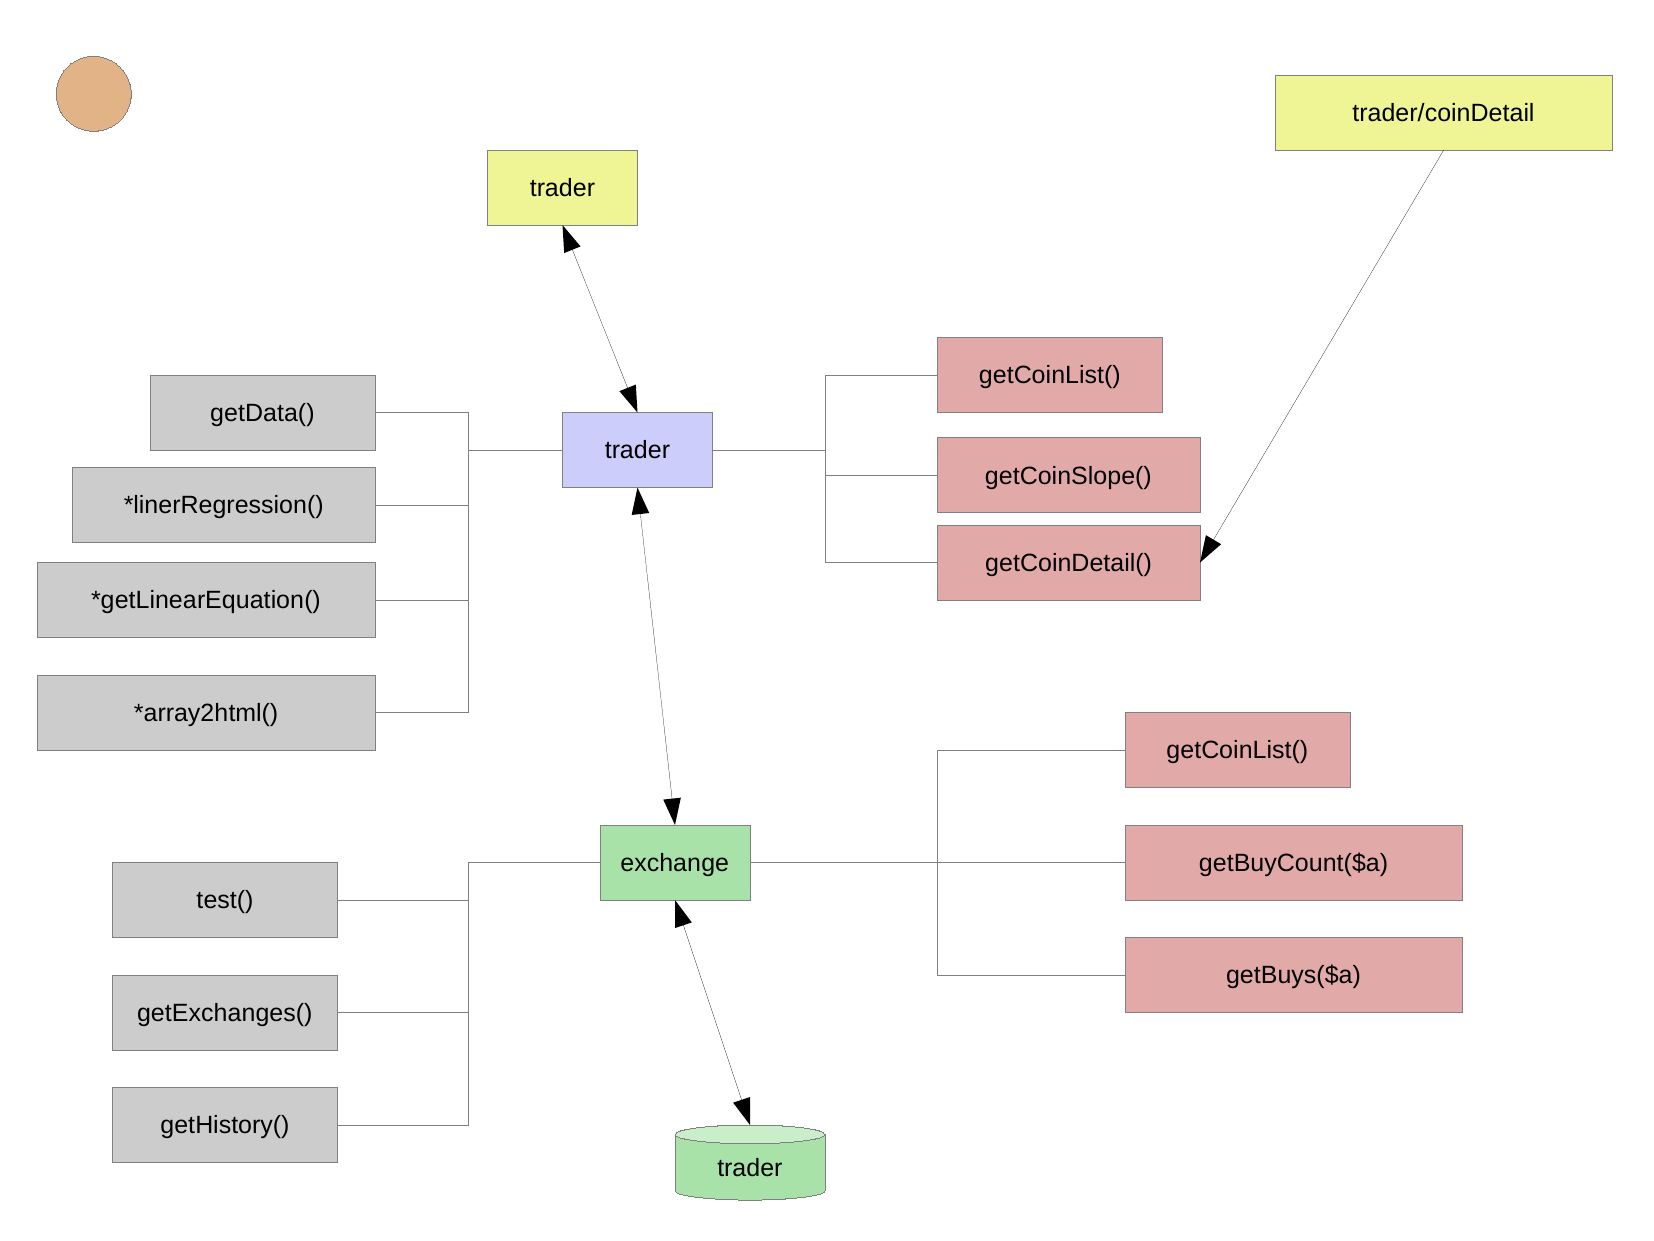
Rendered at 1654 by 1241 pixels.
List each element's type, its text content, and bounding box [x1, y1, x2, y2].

text_box *linerRegression() [72, 467, 376, 543]
text_box *array2html() [37, 675, 376, 751]
text_box *getLinearEquation() [37, 562, 376, 638]
text_box [56, 56, 132, 132]
text_box trader [487, 150, 638, 226]
text_box getBuys($a) [1125, 937, 1463, 1013]
text_box trader [675, 1135, 826, 1201]
text_box exchange [600, 825, 751, 901]
text_box getHistory() [112, 1087, 338, 1163]
text_box test() [112, 862, 338, 938]
text_box getCoinSlope() [937, 437, 1201, 513]
text_box getBuyCount($a) [1125, 825, 1463, 901]
text_box getExchanges() [112, 975, 338, 1051]
text_box getCoinList() [1125, 712, 1351, 788]
text_box trader [562, 412, 713, 488]
text_box getData() [150, 375, 376, 451]
text_box getCoinList() [937, 337, 1163, 413]
text_box getCoinDetail() [937, 525, 1201, 601]
text_box trader/coinDetail [1275, 75, 1613, 151]
